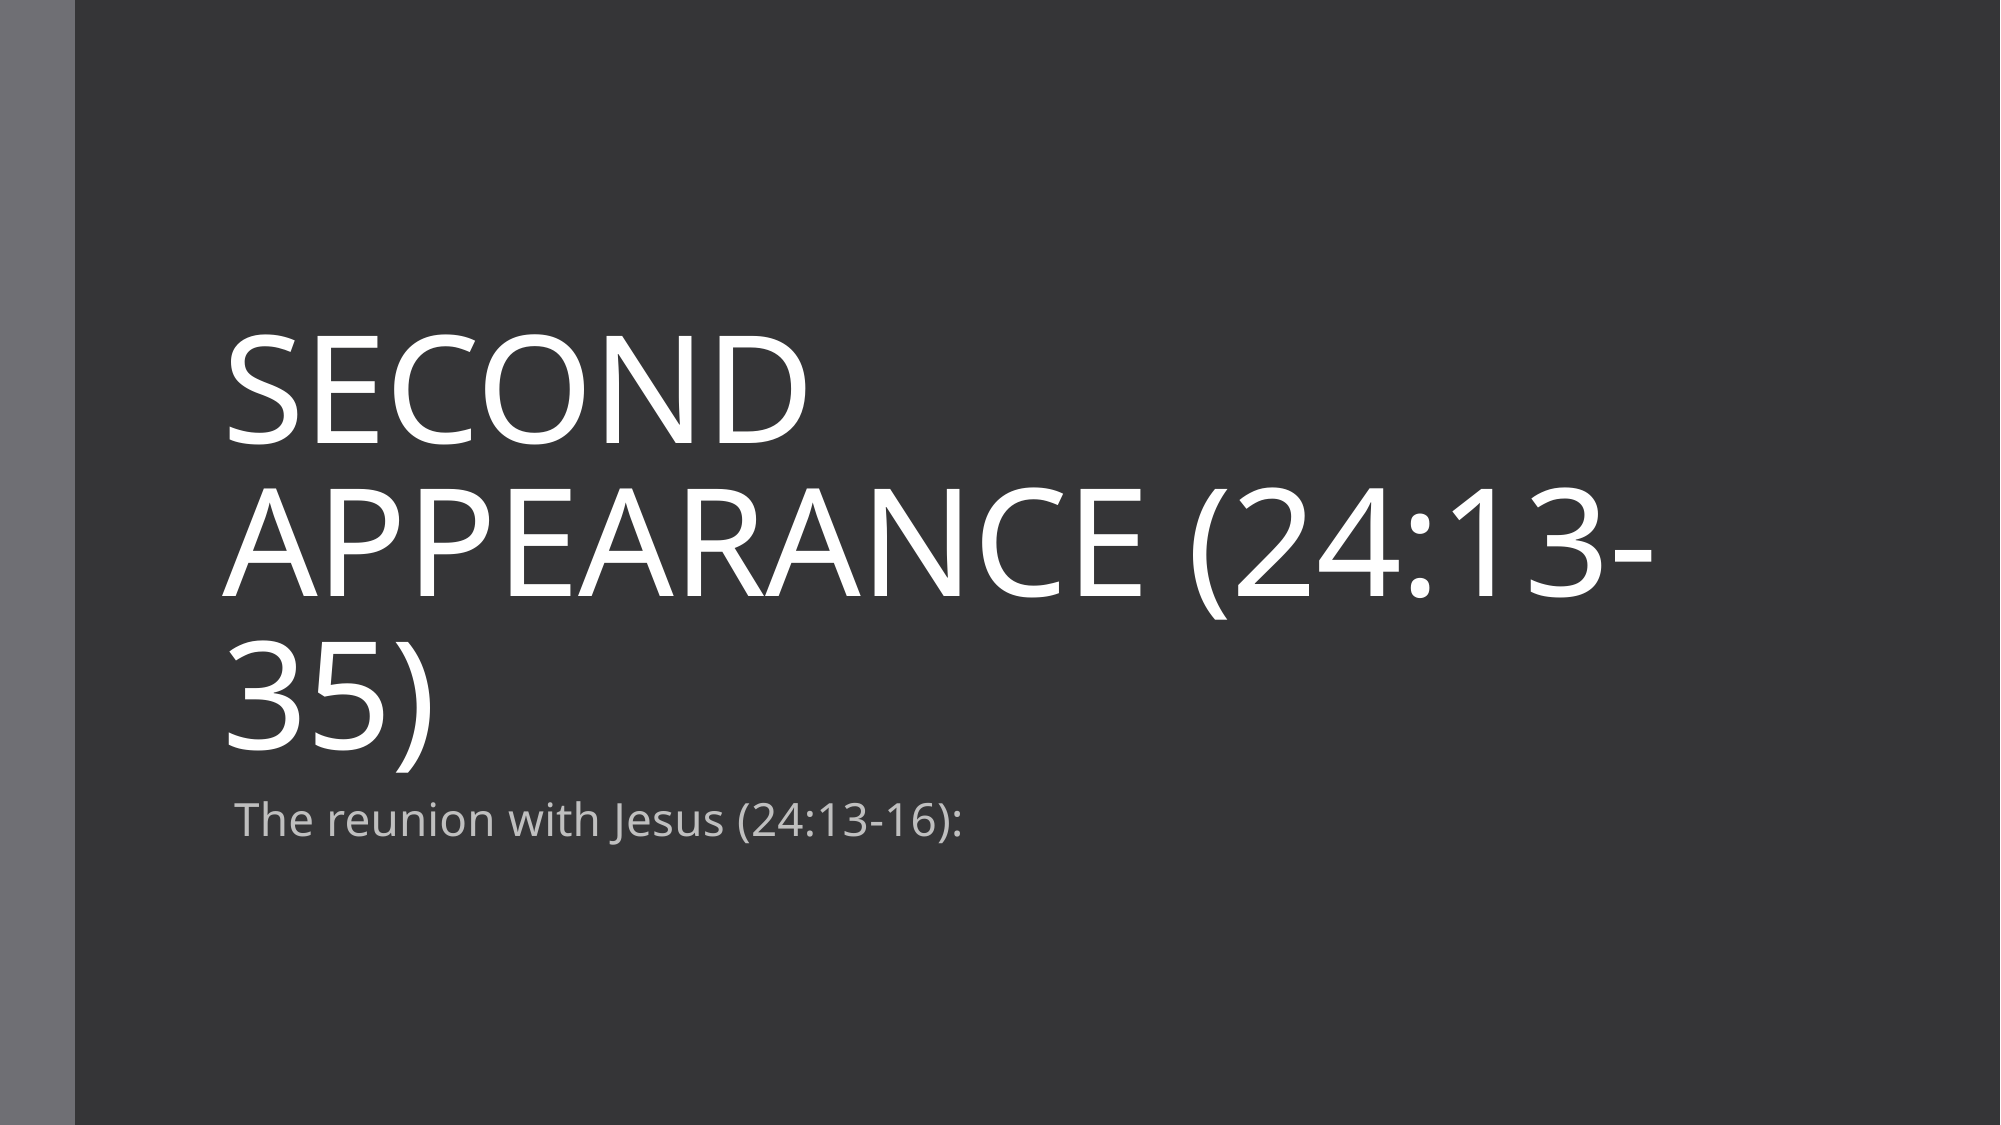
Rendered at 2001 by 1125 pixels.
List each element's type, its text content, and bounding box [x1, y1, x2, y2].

title SECOND APPEARANCE (24:13-35) [206, 124, 1752, 787]
subtitle The reunion with Jesus (24:13-16): [206, 787, 1752, 1066]
